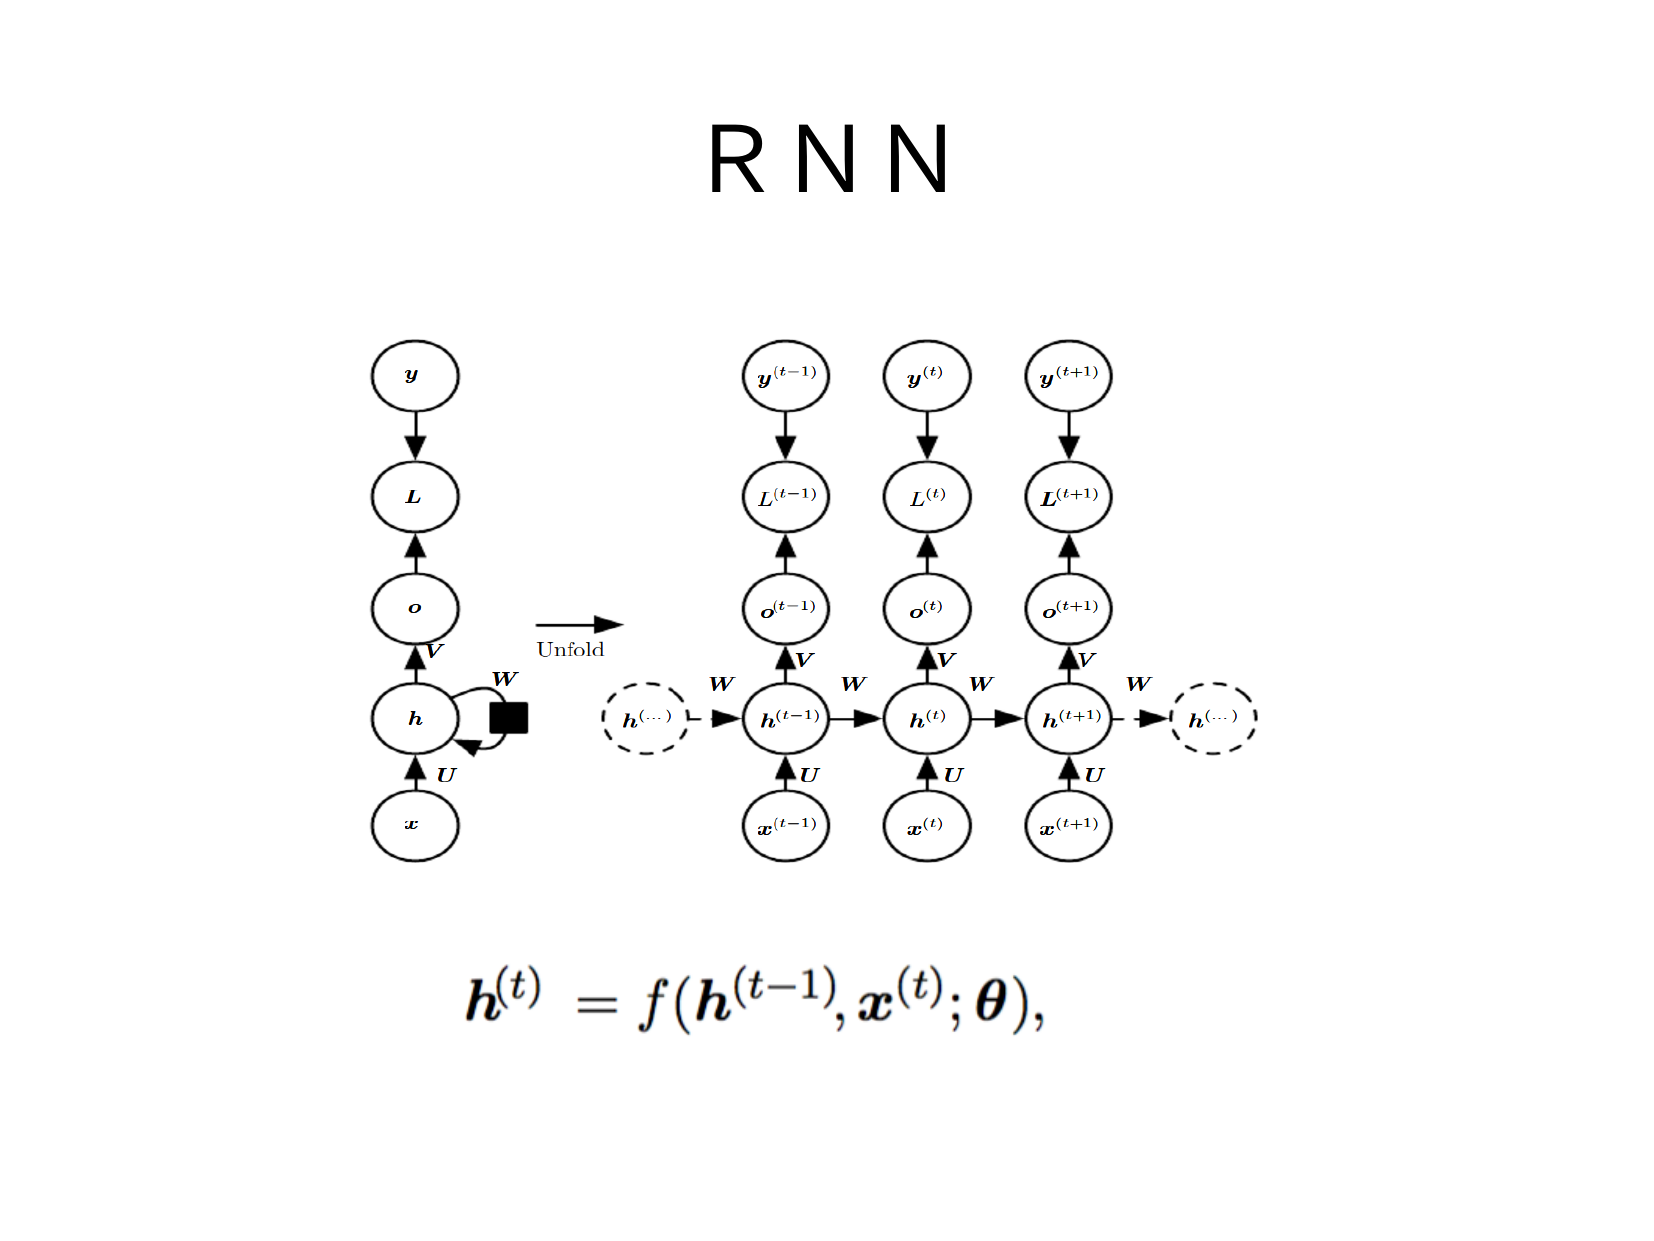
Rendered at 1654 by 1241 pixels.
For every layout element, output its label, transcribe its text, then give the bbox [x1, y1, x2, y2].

picture [359, 941, 1156, 1066]
title ＲＮＮ [82, 49, 1571, 257]
picture [264, 290, 1389, 886]
